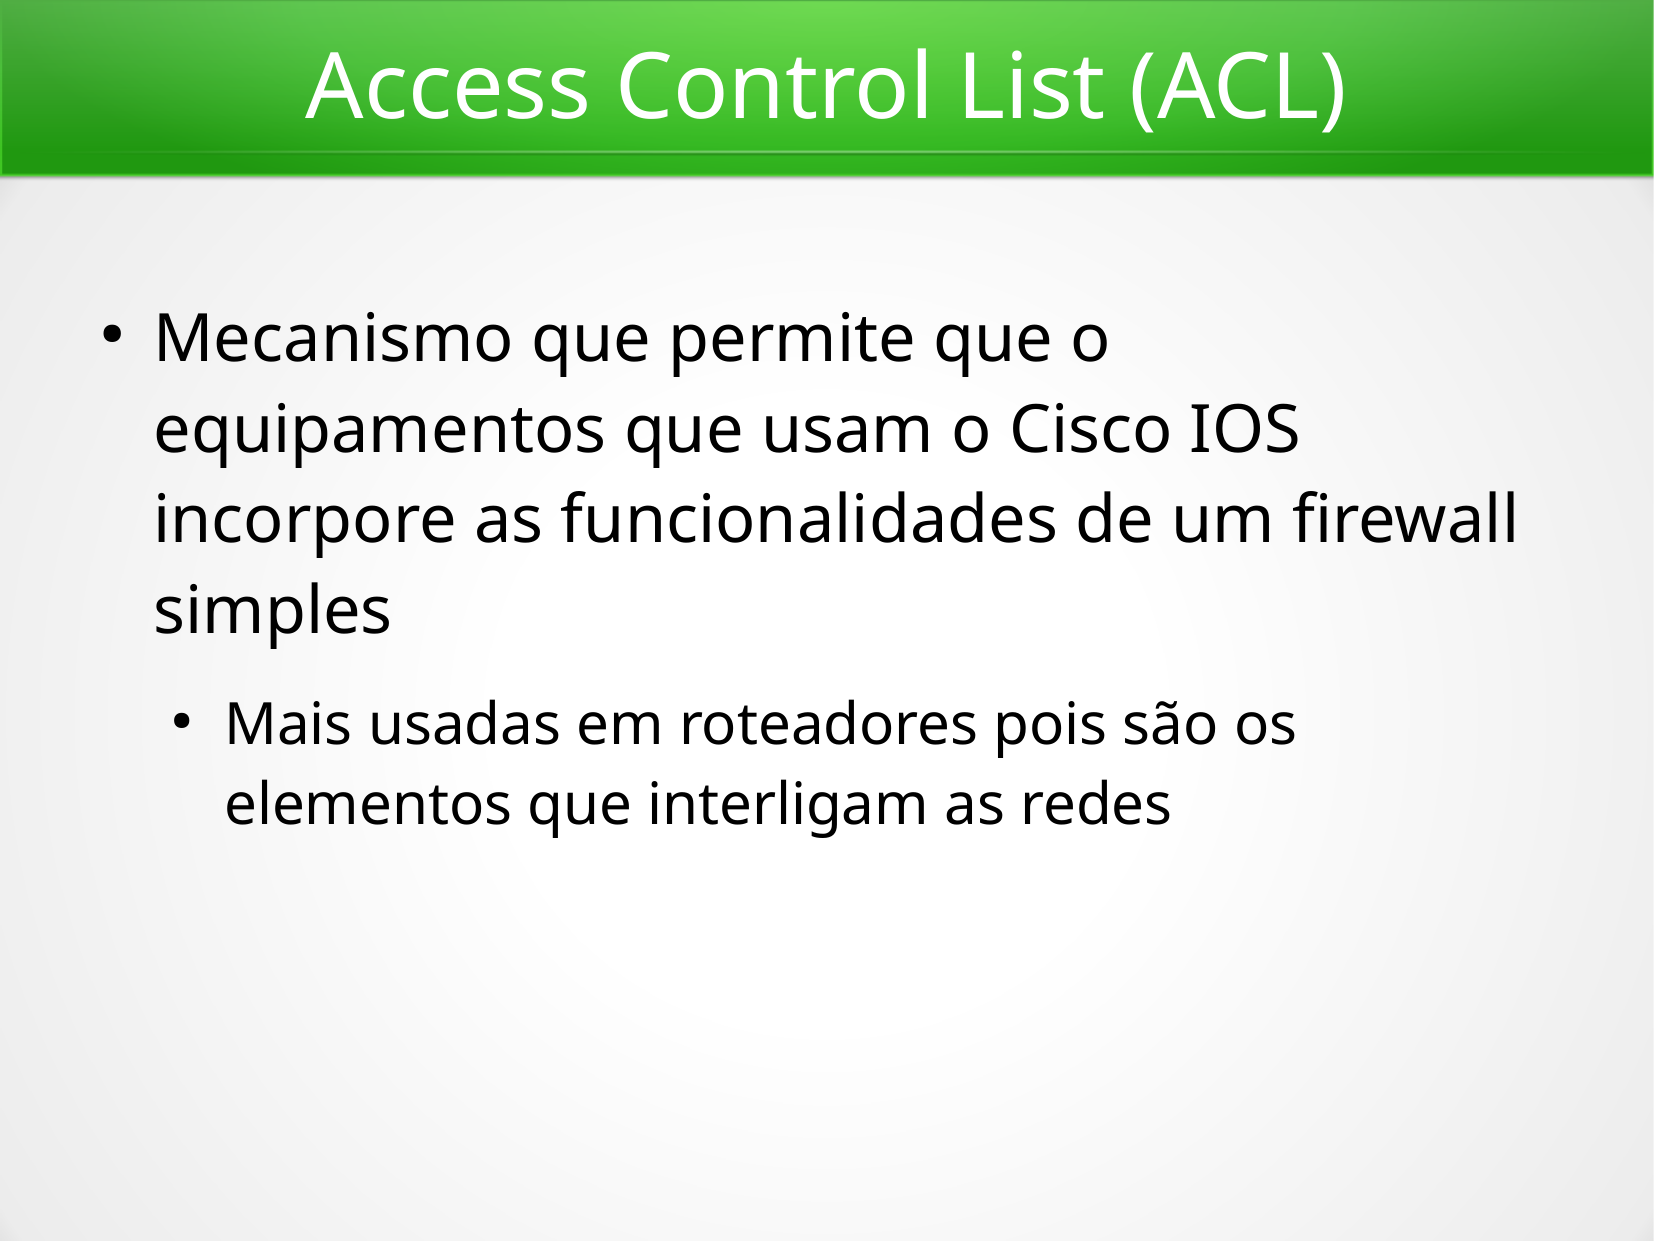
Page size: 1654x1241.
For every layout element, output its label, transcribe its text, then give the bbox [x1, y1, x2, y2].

list Mecanismo que permite que o equipamentos que usam o Cisco IOS incorpore as funcionalidades de um firewall simples Mais usadas em roteadores pois são os elementos que interligam as redes [82, 290, 1571, 1010]
picture [0, 0, 1654, 1241]
title Access Control List (ACL) [82, 11, 1571, 154]
